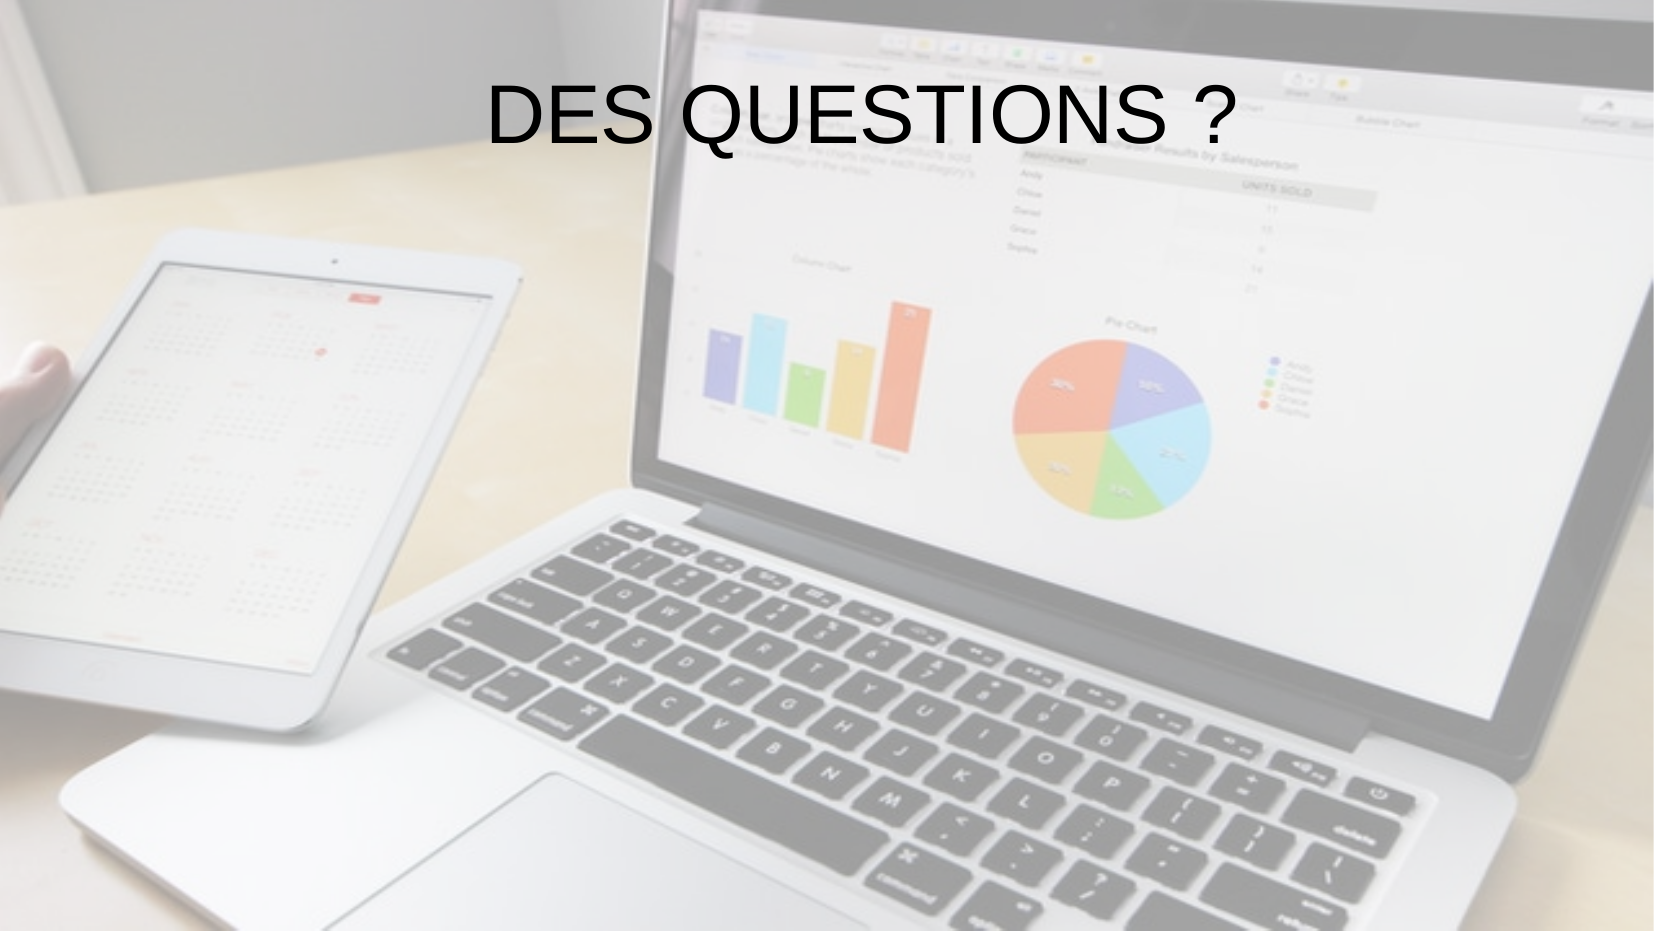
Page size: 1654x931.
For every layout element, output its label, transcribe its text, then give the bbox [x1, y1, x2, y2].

picture [0, 0, 1654, 931]
title DES QUESTIONS ? [82, 37, 1571, 193]
